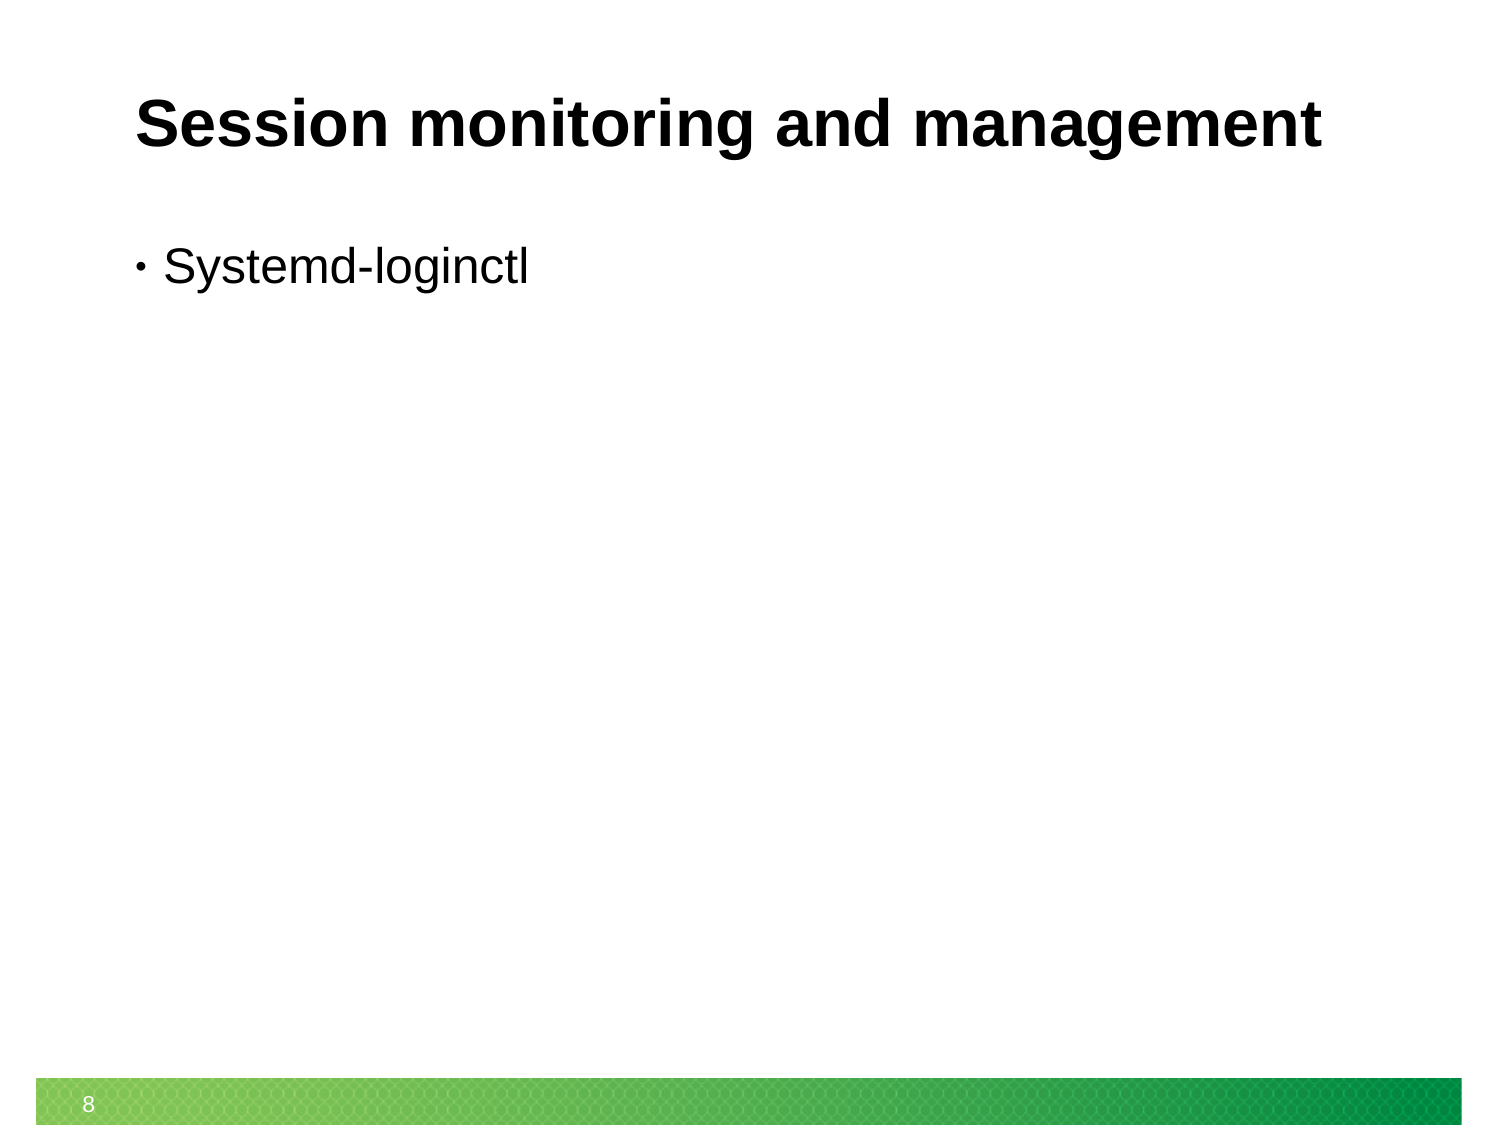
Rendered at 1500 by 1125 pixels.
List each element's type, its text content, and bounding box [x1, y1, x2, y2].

title Session monitoring and management [135, 41, 1372, 204]
picture [36, 1078, 1462, 1125]
list Systemd-loginctl [135, 238, 1372, 982]
